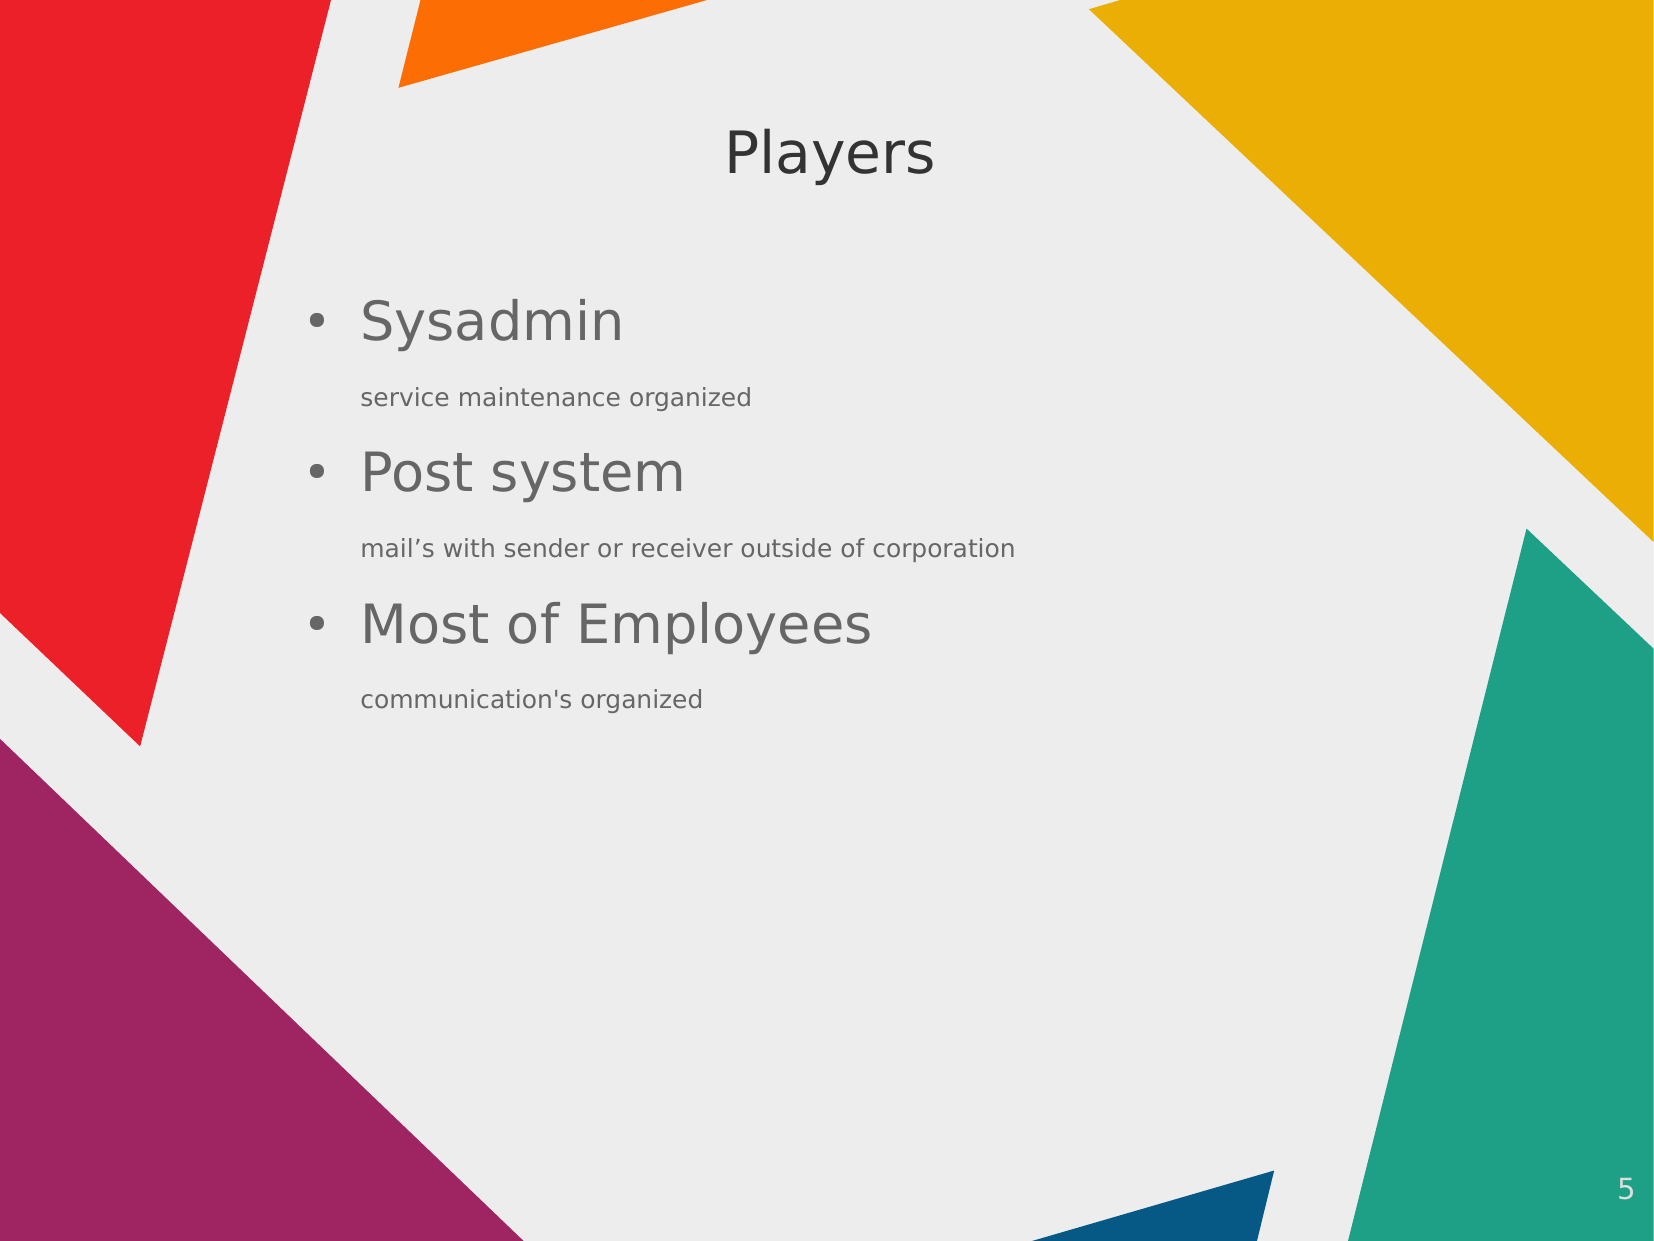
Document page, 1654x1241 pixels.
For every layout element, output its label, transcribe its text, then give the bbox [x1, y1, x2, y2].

title Players [289, 49, 1372, 257]
list Sysadmin service maintenance organized Post system mail’s with sender or receiver outside of corporation Most of Employees communication's organized [289, 290, 1372, 1090]
